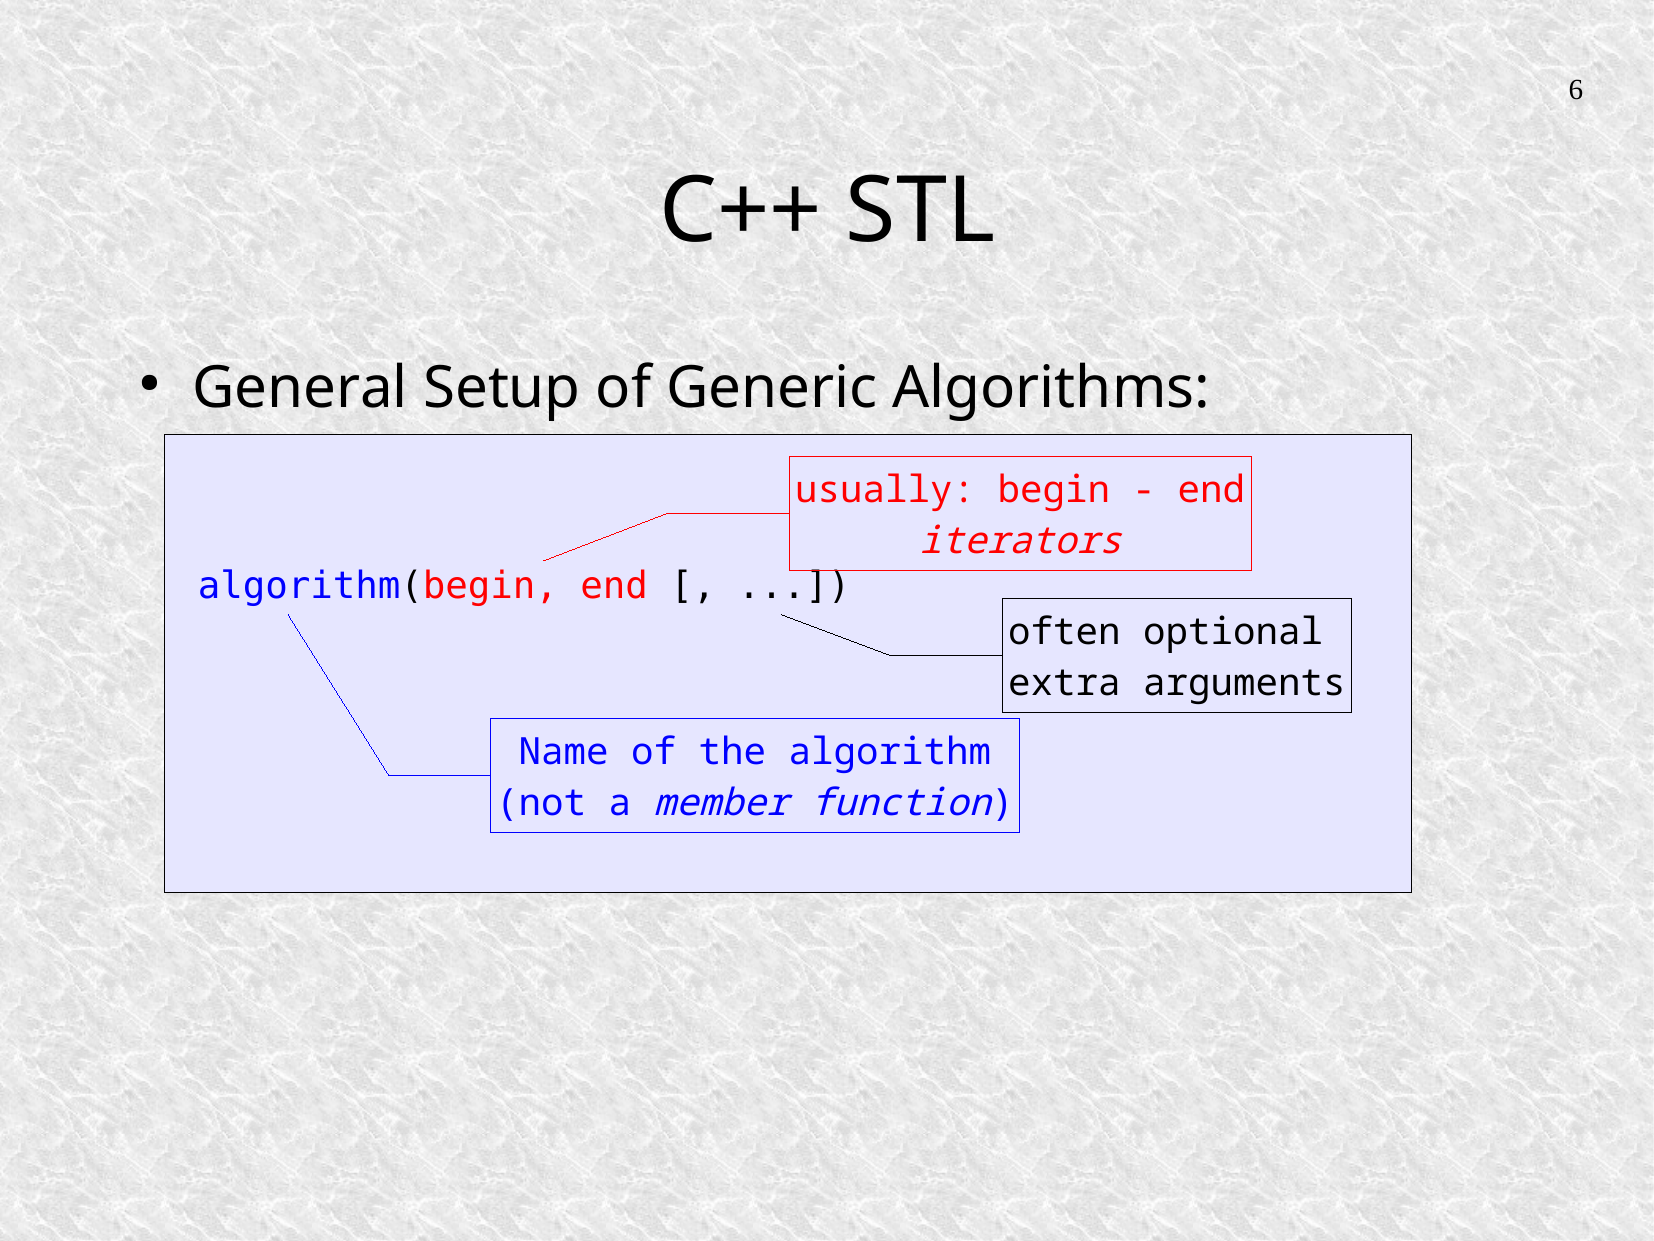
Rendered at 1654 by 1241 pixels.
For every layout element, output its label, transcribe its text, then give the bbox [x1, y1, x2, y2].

text_box usually: begin - end iterators [789, 456, 1252, 571]
text_box Name of the algorithm (not a member function) [490, 718, 1020, 833]
title C++ STL [121, 102, 1534, 311]
picture [0, 0, 1654, 1241]
text_box algorithm(begin, end [, ...]) [197, 564, 851, 610]
text_box often optional extra arguments [1002, 598, 1352, 713]
list General Setup of Generic Algorithms: [121, 344, 1534, 1127]
